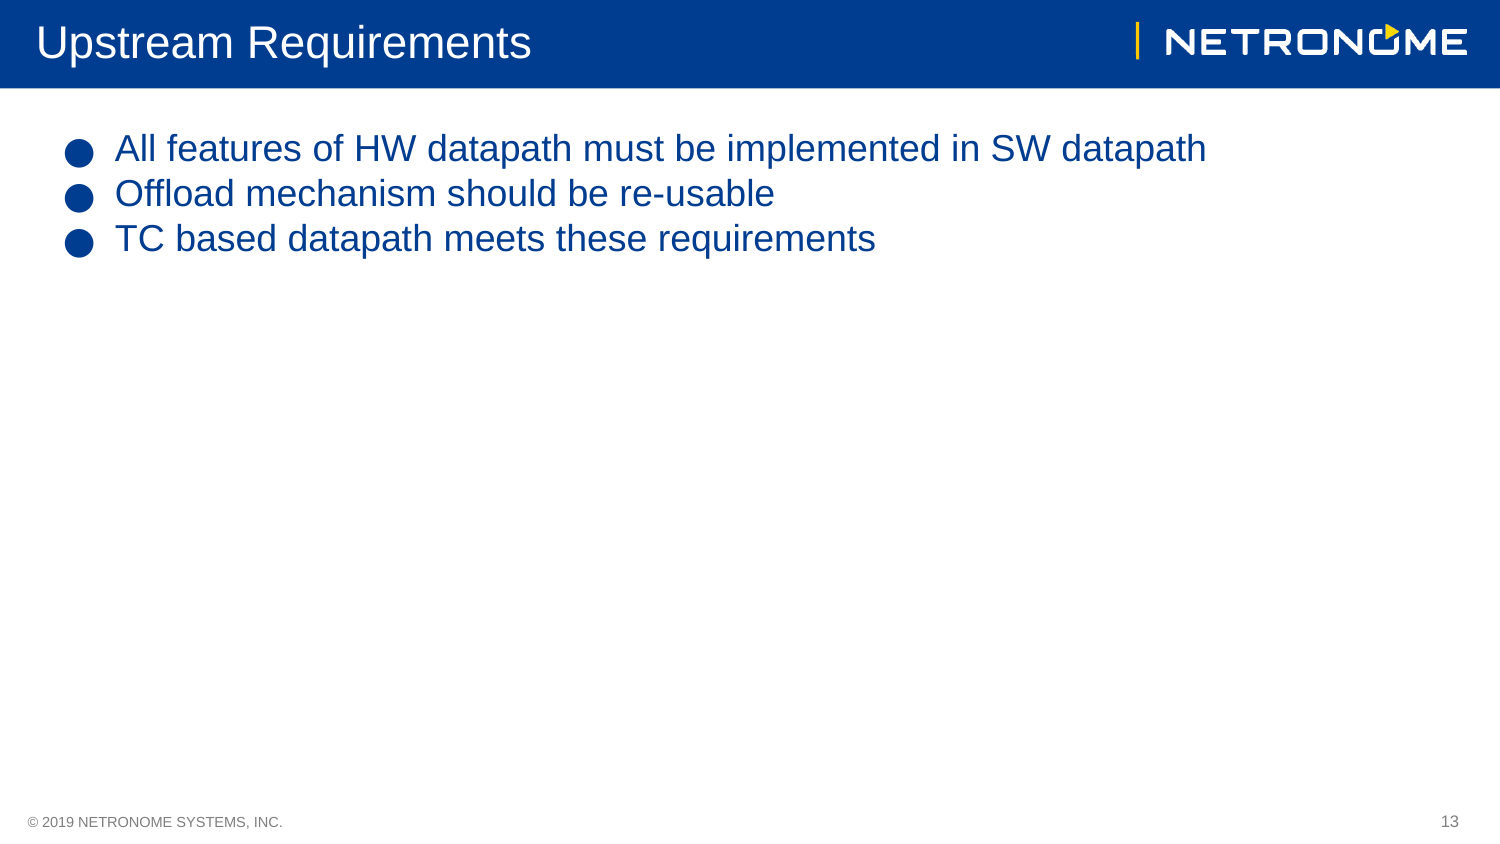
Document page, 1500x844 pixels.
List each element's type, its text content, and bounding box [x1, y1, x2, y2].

list All features of HW datapath must be implemented in SW datapath Offload mechanism should be re-usable TC based datapath meets these requirements [24, 109, 1463, 772]
picture [1162, 21, 1473, 62]
title Upstream Requirements [20, 0, 1113, 89]
